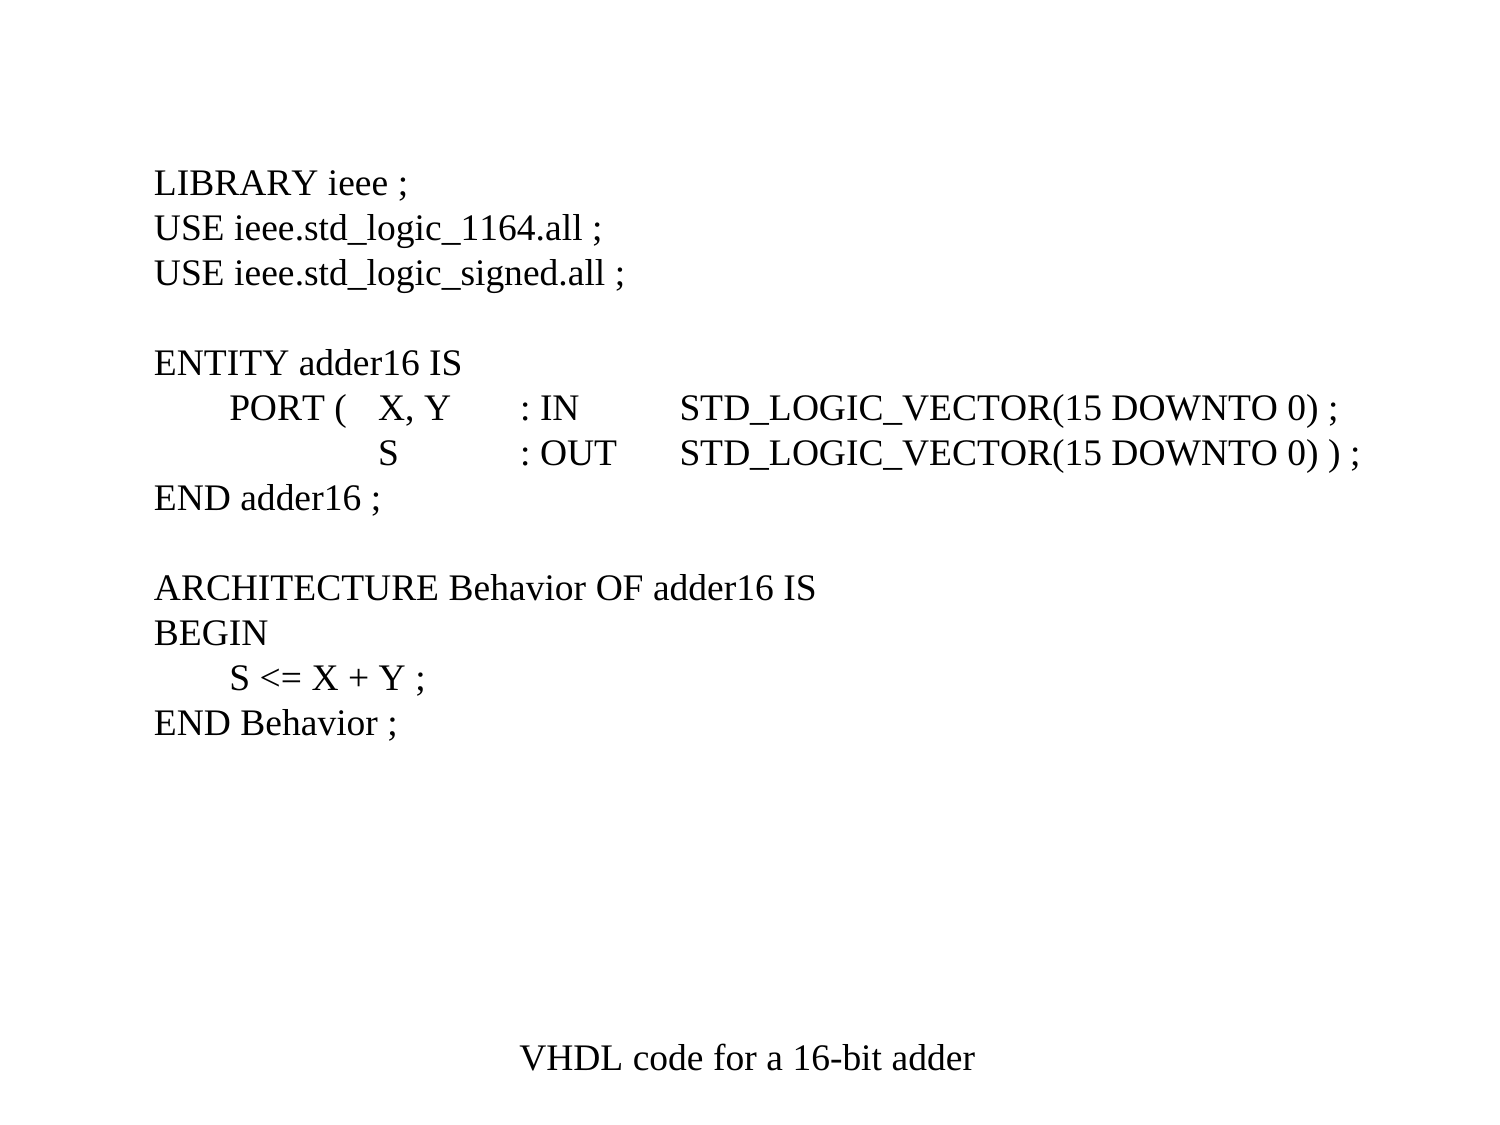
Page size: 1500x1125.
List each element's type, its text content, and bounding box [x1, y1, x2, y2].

text_box LIBRARY ieee ; USE ieee.std_logic_1164.all ; USE ieee.std_logic_signed.all ; ENTITY adder16 IS PORT ( X, Y : IN STD_LOGIC_VECTOR(15 DOWNTO 0) ; S : OUT STD_LOGIC_VECTOR(15 DOWNTO 0) ) ; END adder16 ; ARCHITECTURE Behavior OF adder16 IS BEGIN S <= X + Y ; END Behavior ; [139, 150, 1377, 751]
text_box VHDL code for a 16-bit adder [118, 1025, 1377, 1101]
